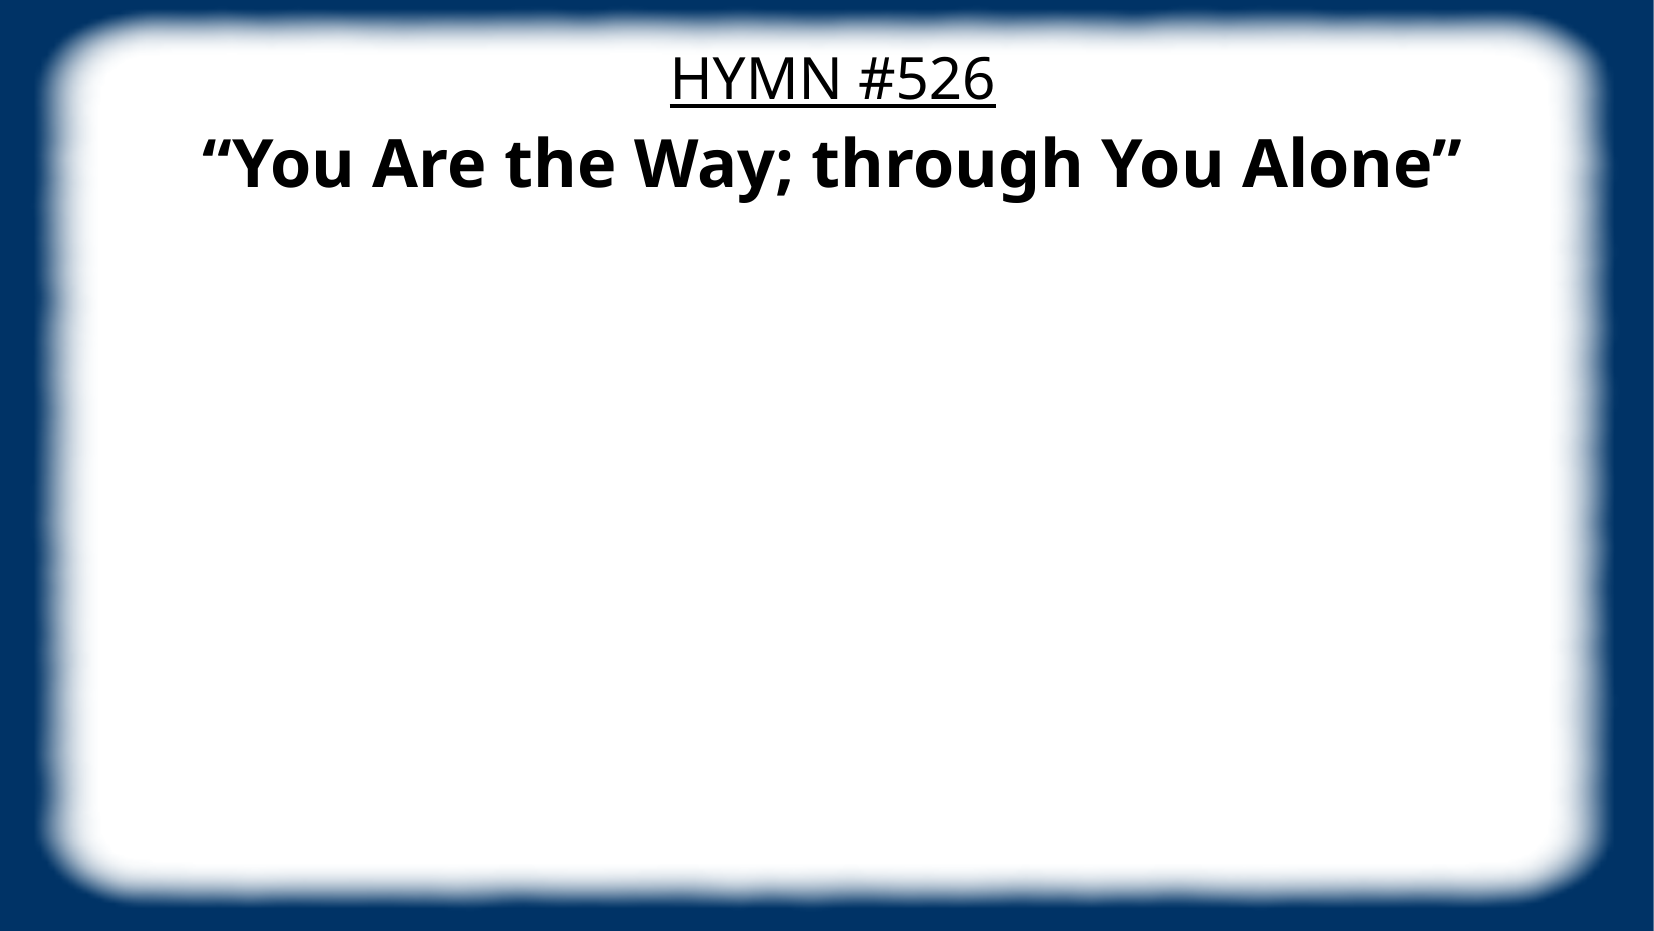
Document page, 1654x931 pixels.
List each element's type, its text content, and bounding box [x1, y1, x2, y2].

text_box HYMN #526 “You Are the Way; through You Alone” [90, 30, 1576, 211]
picture [0, 0, 1654, 931]
